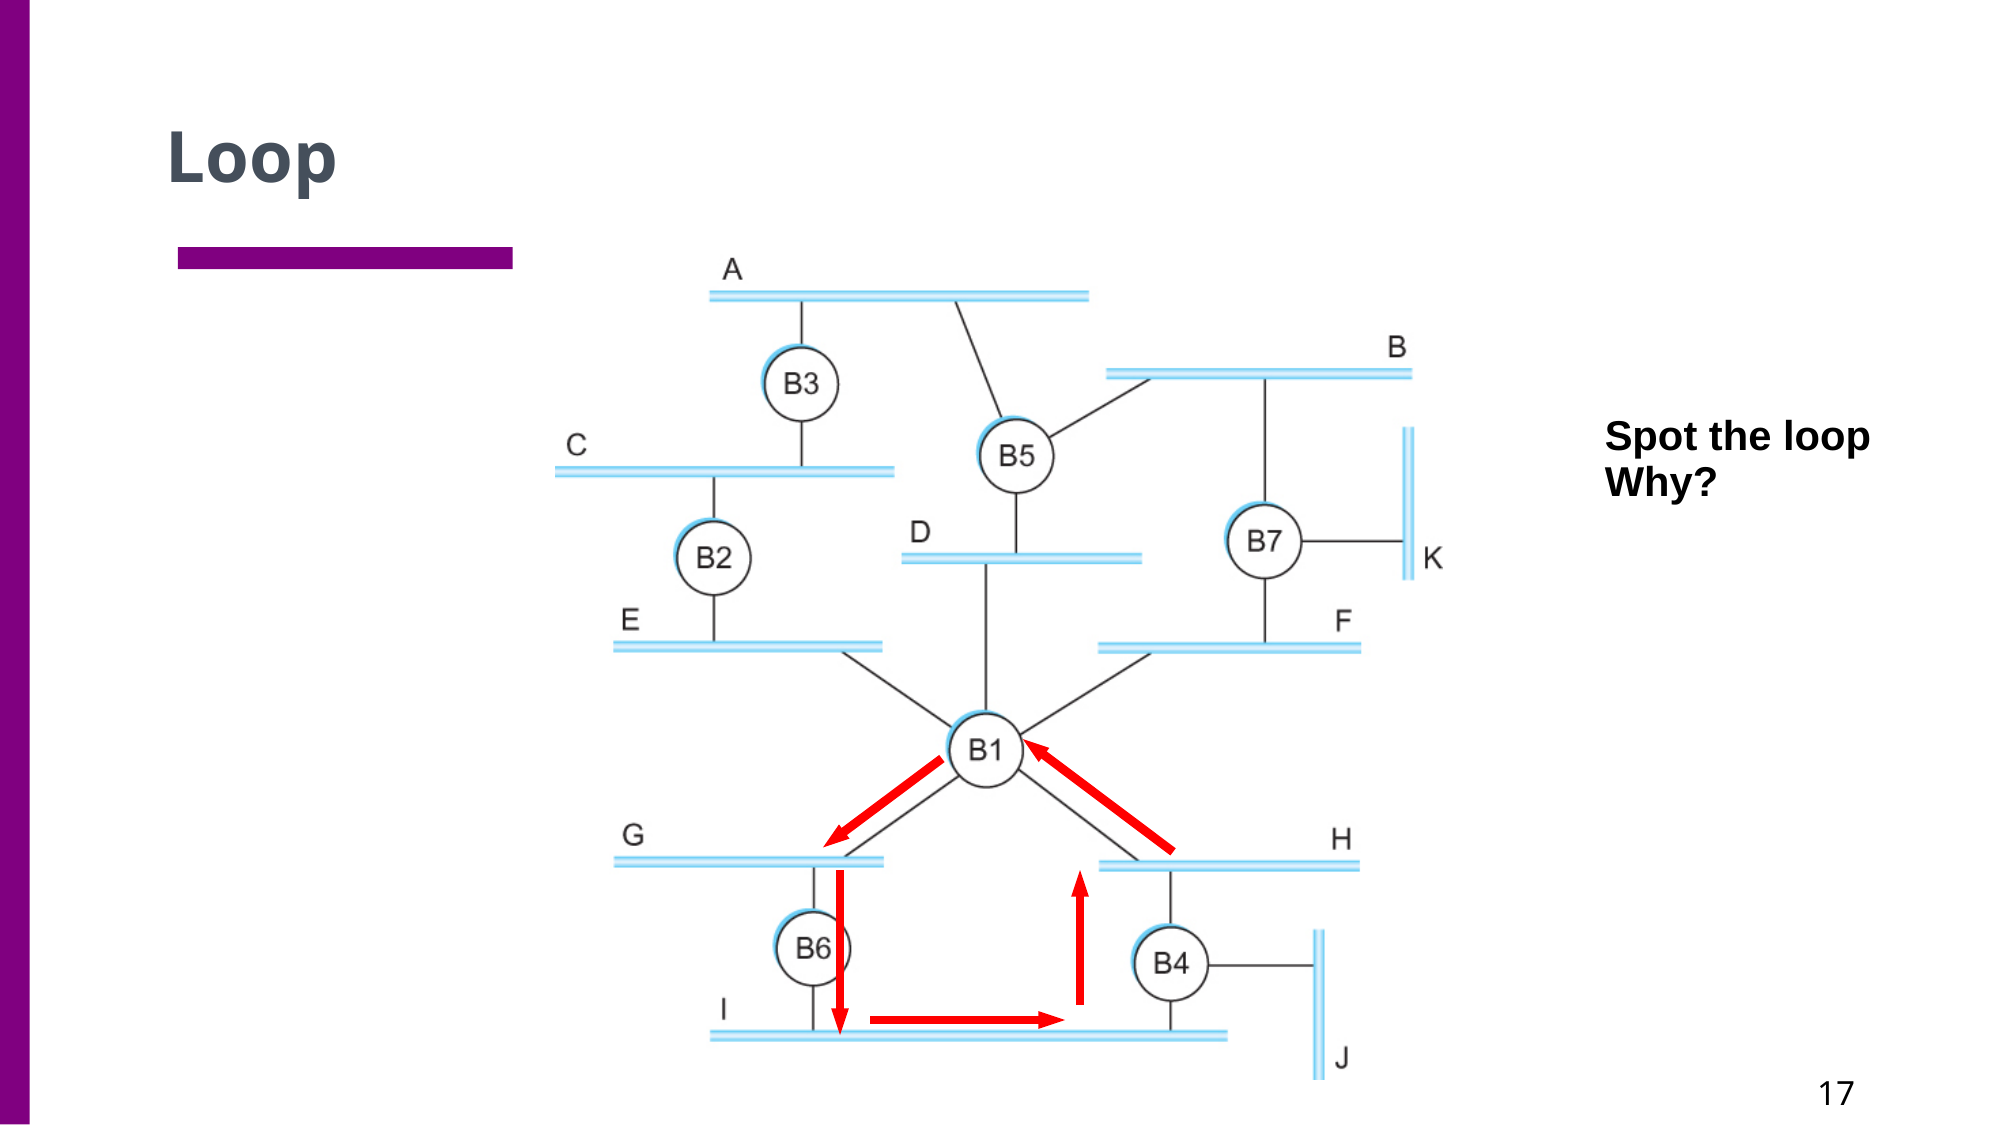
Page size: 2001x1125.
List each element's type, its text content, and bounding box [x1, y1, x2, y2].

picture [555, 254, 1443, 1081]
text_box Loop [151, 0, 1849, 212]
text_box Spot the loop Why? [1590, 404, 1887, 513]
